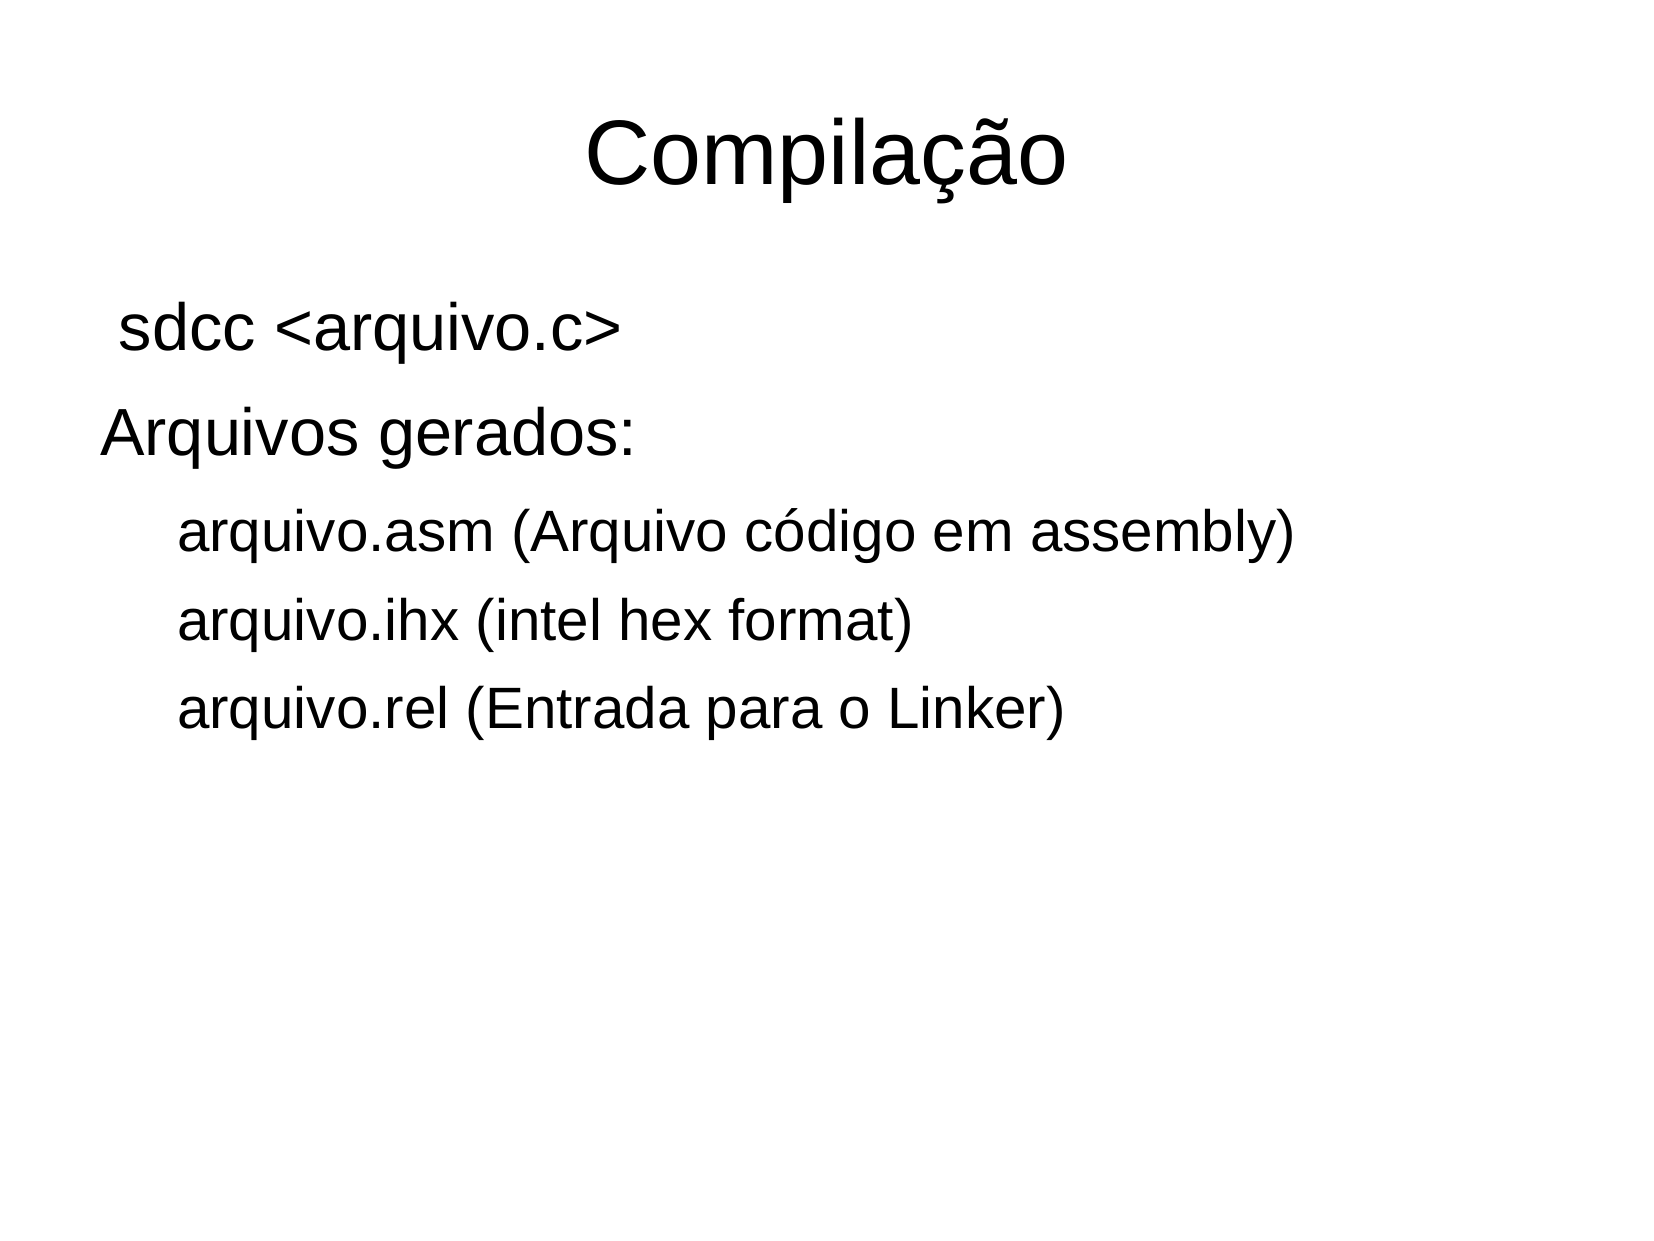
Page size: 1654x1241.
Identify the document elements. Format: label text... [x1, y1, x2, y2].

list sdcc <arquivo.c> Arquivos gerados: arquivo.asm (Arquivo código em assembly) arquivo.ihx (intel hex format) arquivo.rel (Entrada para o Linker) [82, 290, 1571, 1109]
title Compilação [82, 49, 1571, 257]
